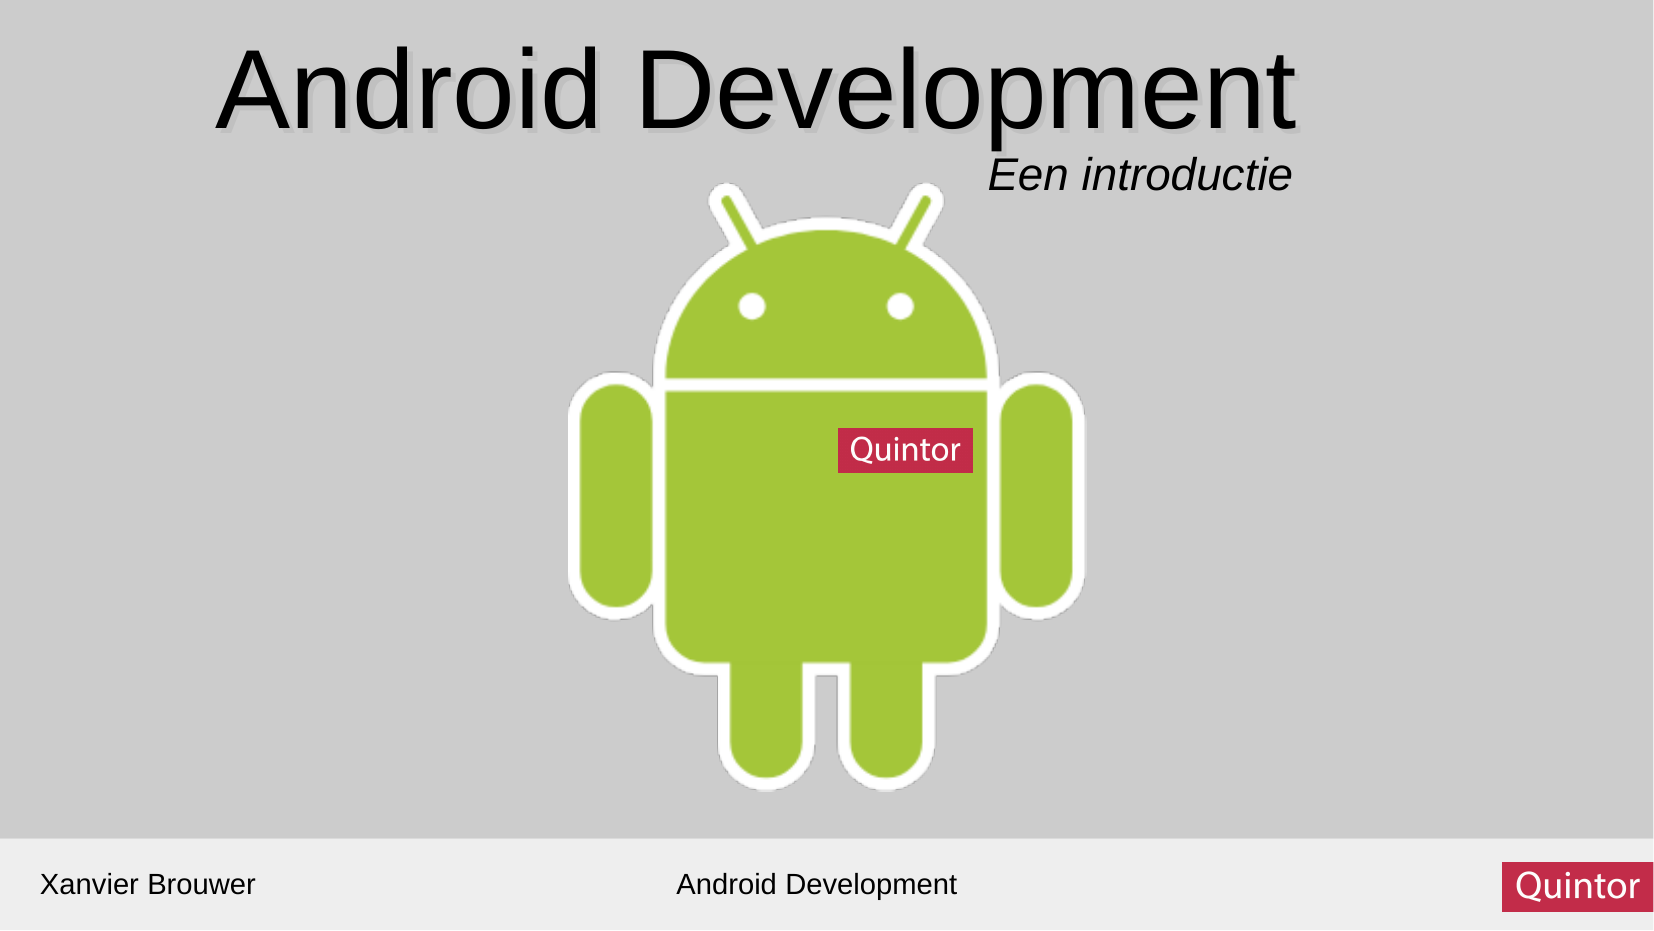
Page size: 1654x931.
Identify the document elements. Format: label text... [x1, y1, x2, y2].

text_box [0, 0, 1654, 839]
title Android Development [11, 11, 1501, 168]
picture [568, 182, 1087, 792]
picture [1502, 862, 1654, 912]
text_box Een introductie [972, 141, 1335, 237]
